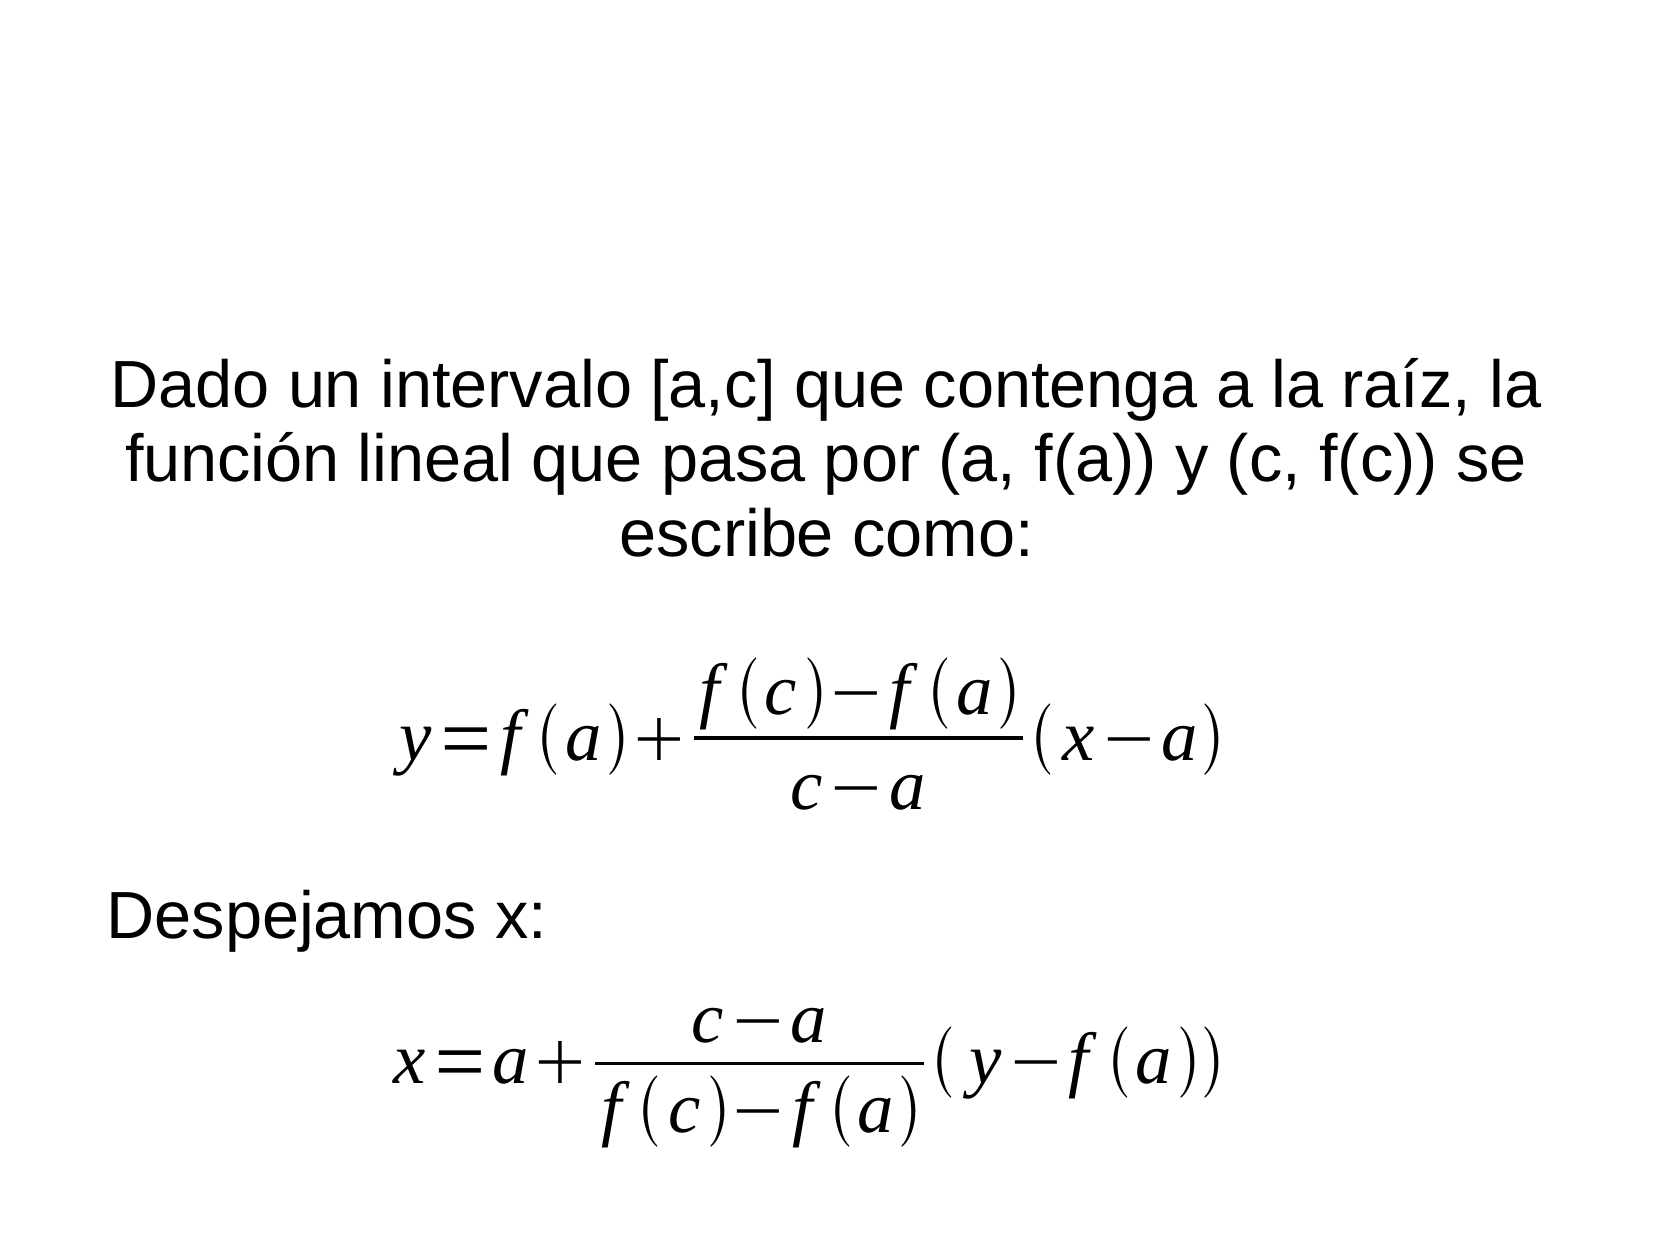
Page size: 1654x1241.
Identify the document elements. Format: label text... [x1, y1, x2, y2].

text_box Despejamos x: [106, 856, 1595, 975]
chart [383, 976, 1231, 1152]
chart [383, 649, 1231, 825]
subtitle Dado un intervalo [a,c] que contenga a la raíz, la función lineal que pasa por (a, f(a)) y (c, f(c)) se escribe como: [82, 297, 1571, 621]
